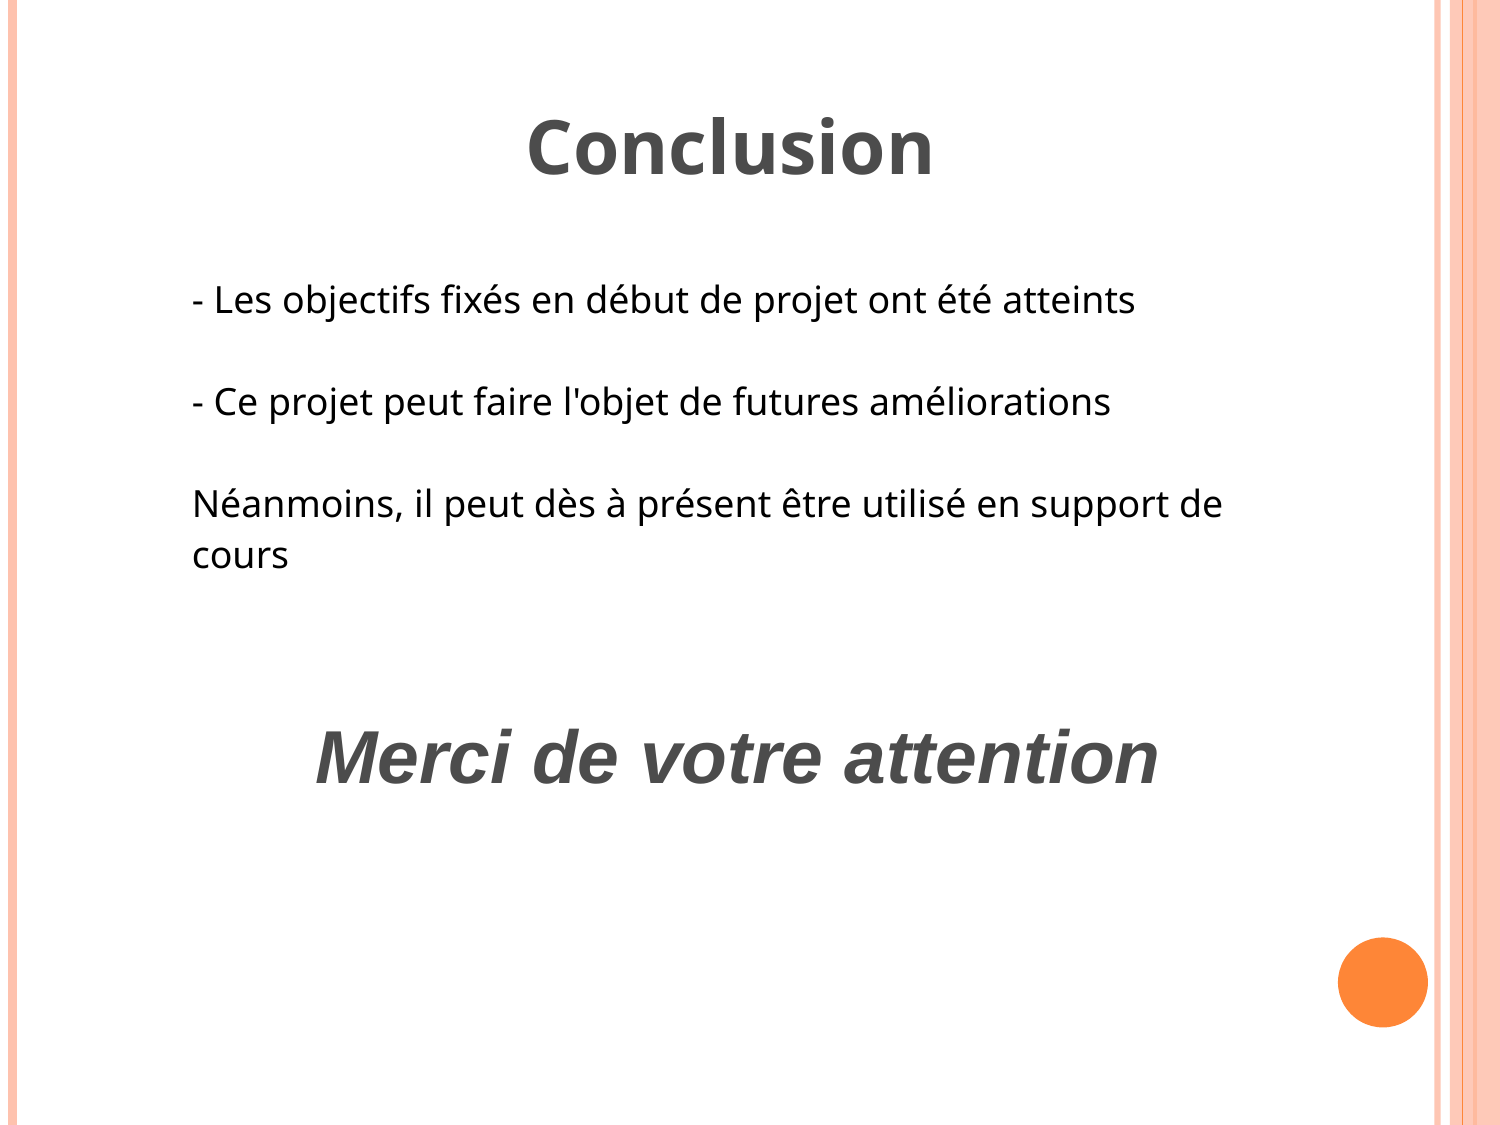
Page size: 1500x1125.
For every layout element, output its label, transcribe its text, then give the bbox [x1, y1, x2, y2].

title Conclusion [118, 59, 1344, 232]
text_box - Les objectifs fixés en début de projet ont été atteints - Ce projet peut faire l'objet de futures améliorations Néanmoins, il peut dès à présent être utilisé en support de cours [177, 265, 1329, 690]
text_box Merci de votre attention [147, 708, 1329, 808]
